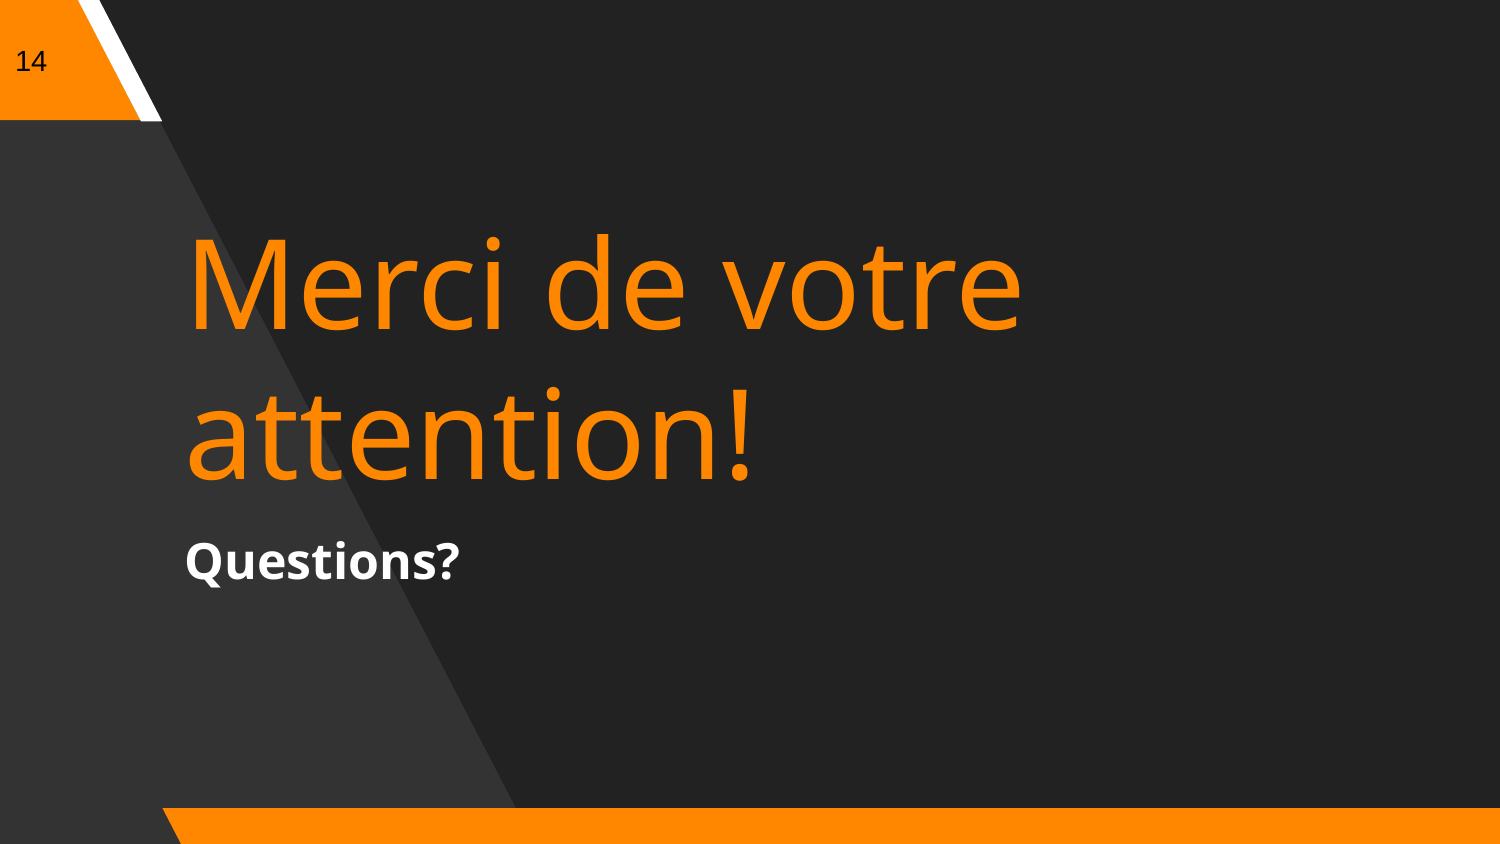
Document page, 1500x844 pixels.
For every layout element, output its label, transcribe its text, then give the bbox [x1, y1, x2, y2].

slide_number <number> [0, 0, 98, 121]
subtitle Questions? [169, 514, 1349, 644]
title Merci de votre attention! [169, 259, 1265, 450]
